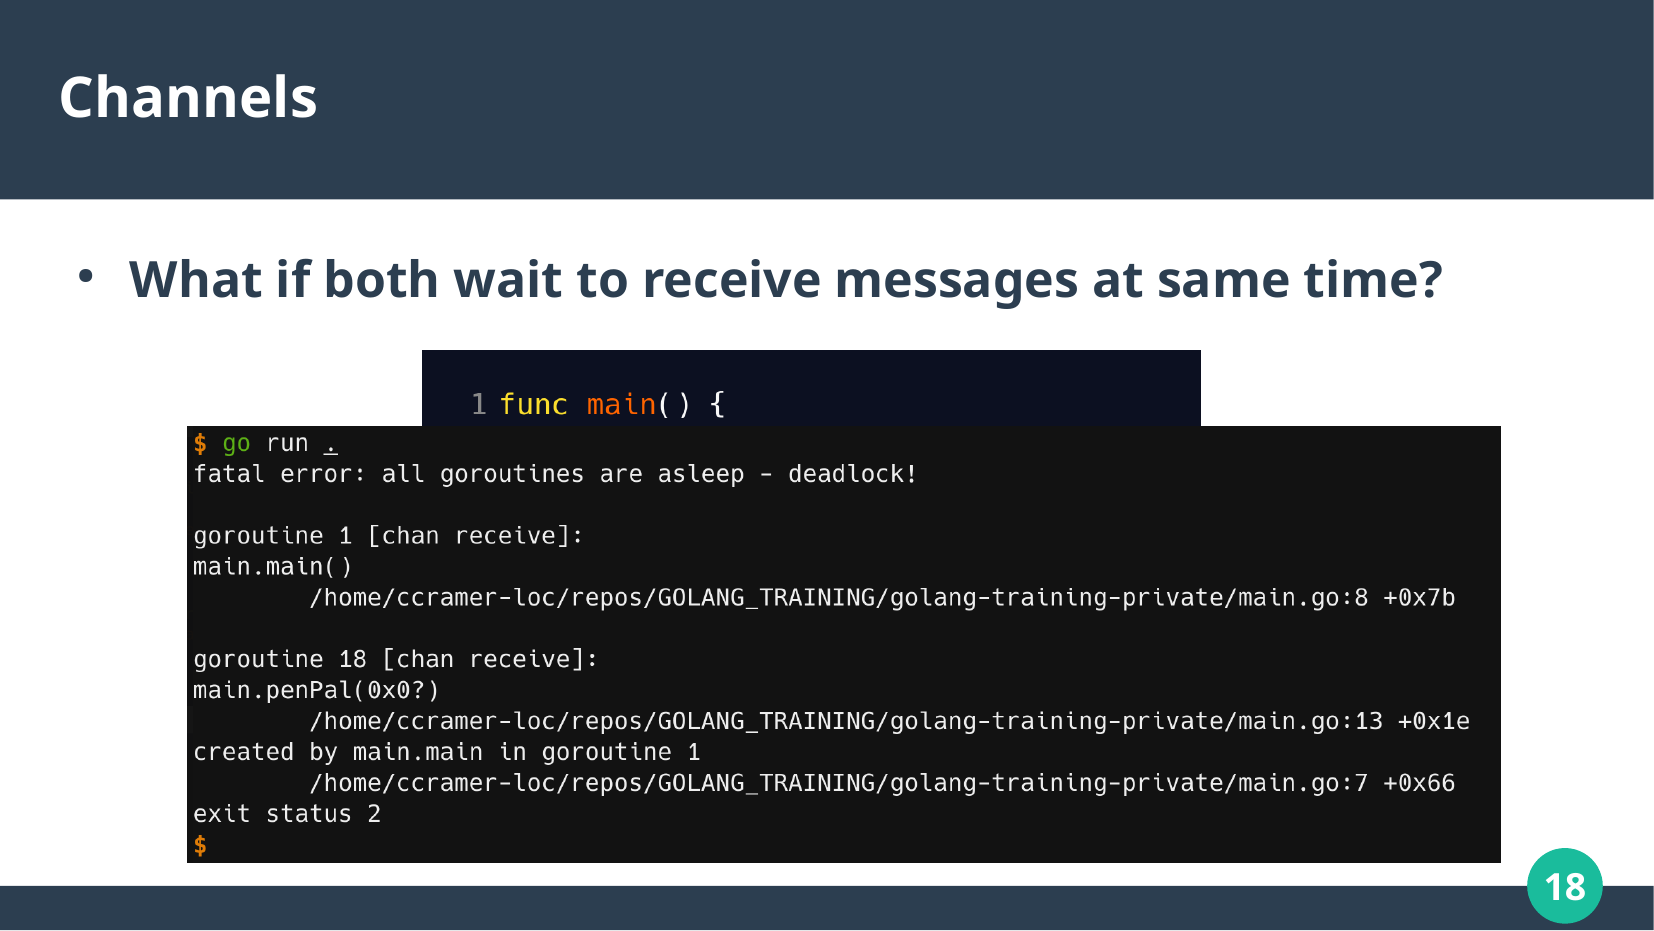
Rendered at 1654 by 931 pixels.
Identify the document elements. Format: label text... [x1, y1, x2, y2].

list What if both wait to receive messages at same time? [59, 243, 1595, 338]
title Channels [59, 37, 1595, 155]
picture [187, 350, 1501, 863]
